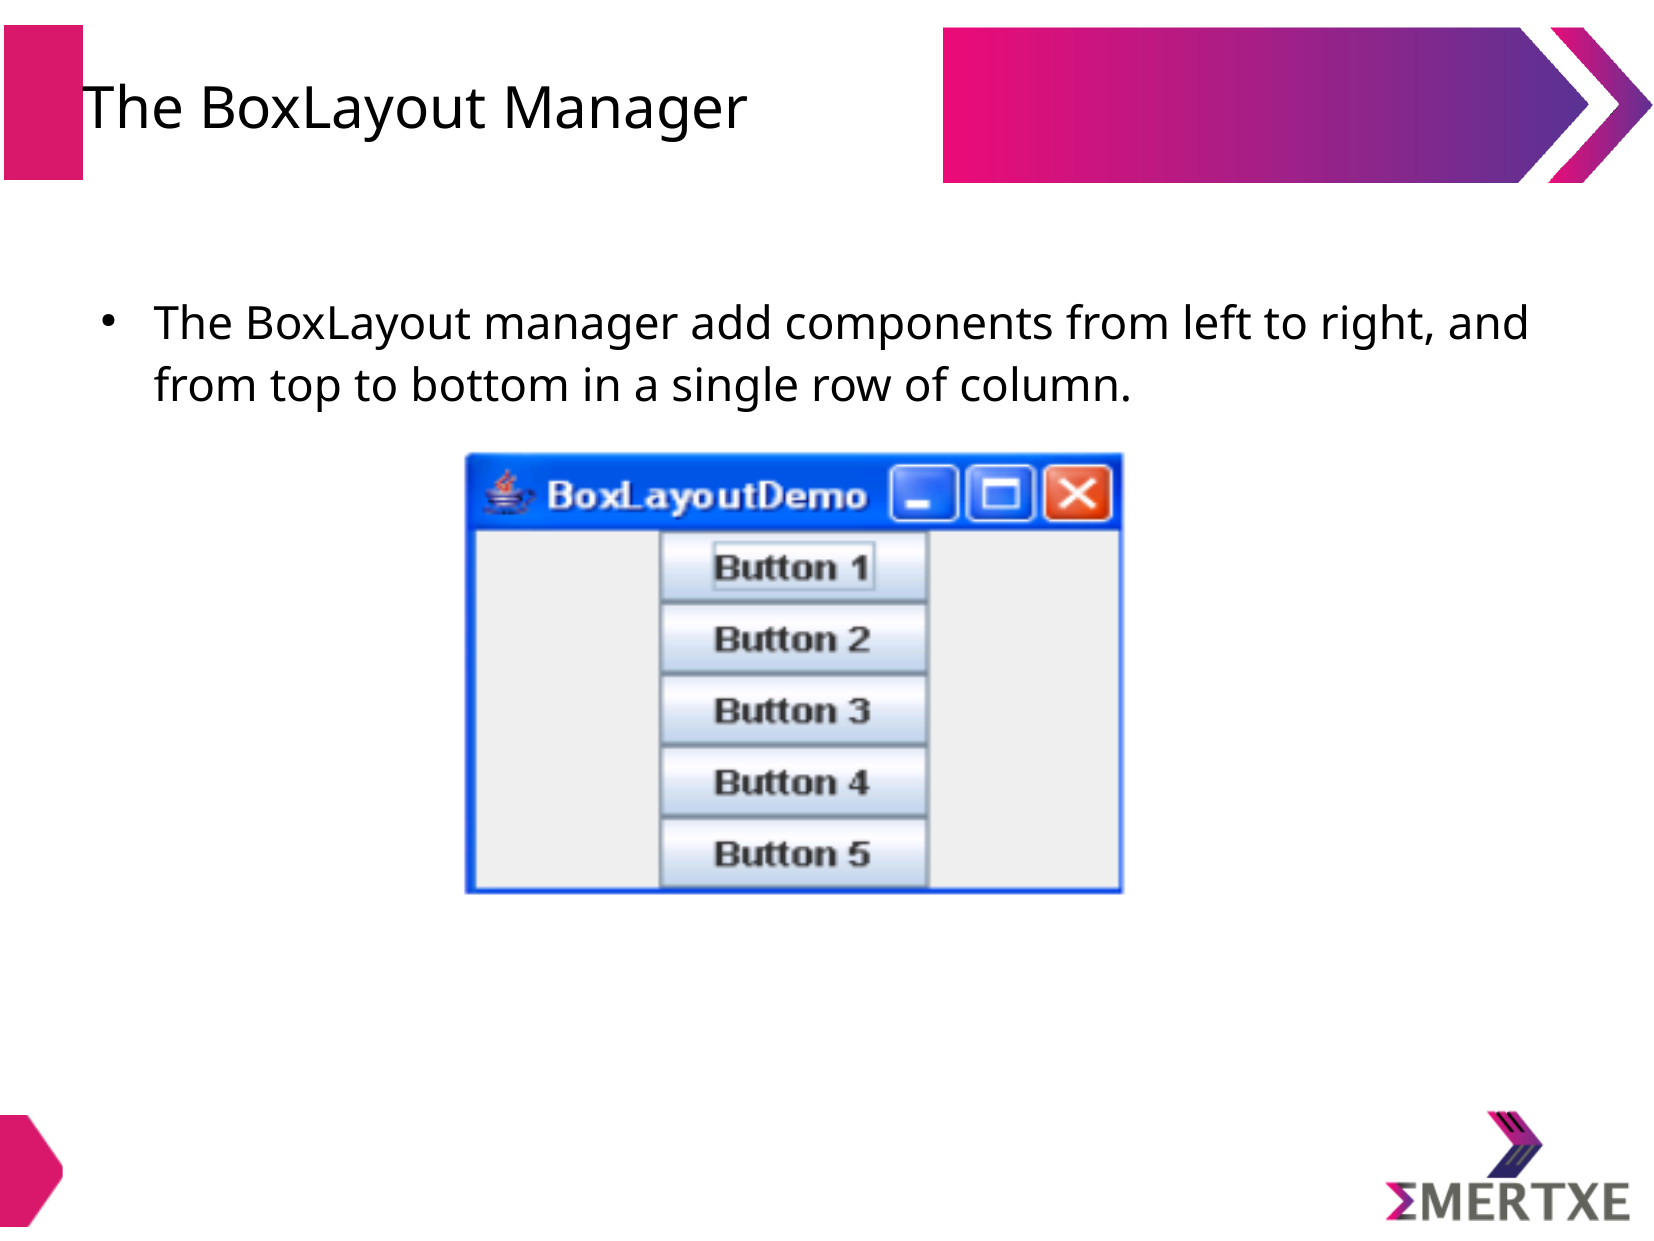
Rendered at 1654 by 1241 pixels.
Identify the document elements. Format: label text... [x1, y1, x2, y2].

title The BoxLayout Manager [82, 2, 1571, 210]
picture [405, 434, 1186, 946]
picture [1571, 27, 1653, 183]
list The BoxLayout manager add components from left to right, and from top to bottom in a single row of column. [82, 290, 1571, 1010]
picture [1385, 1107, 1631, 1221]
